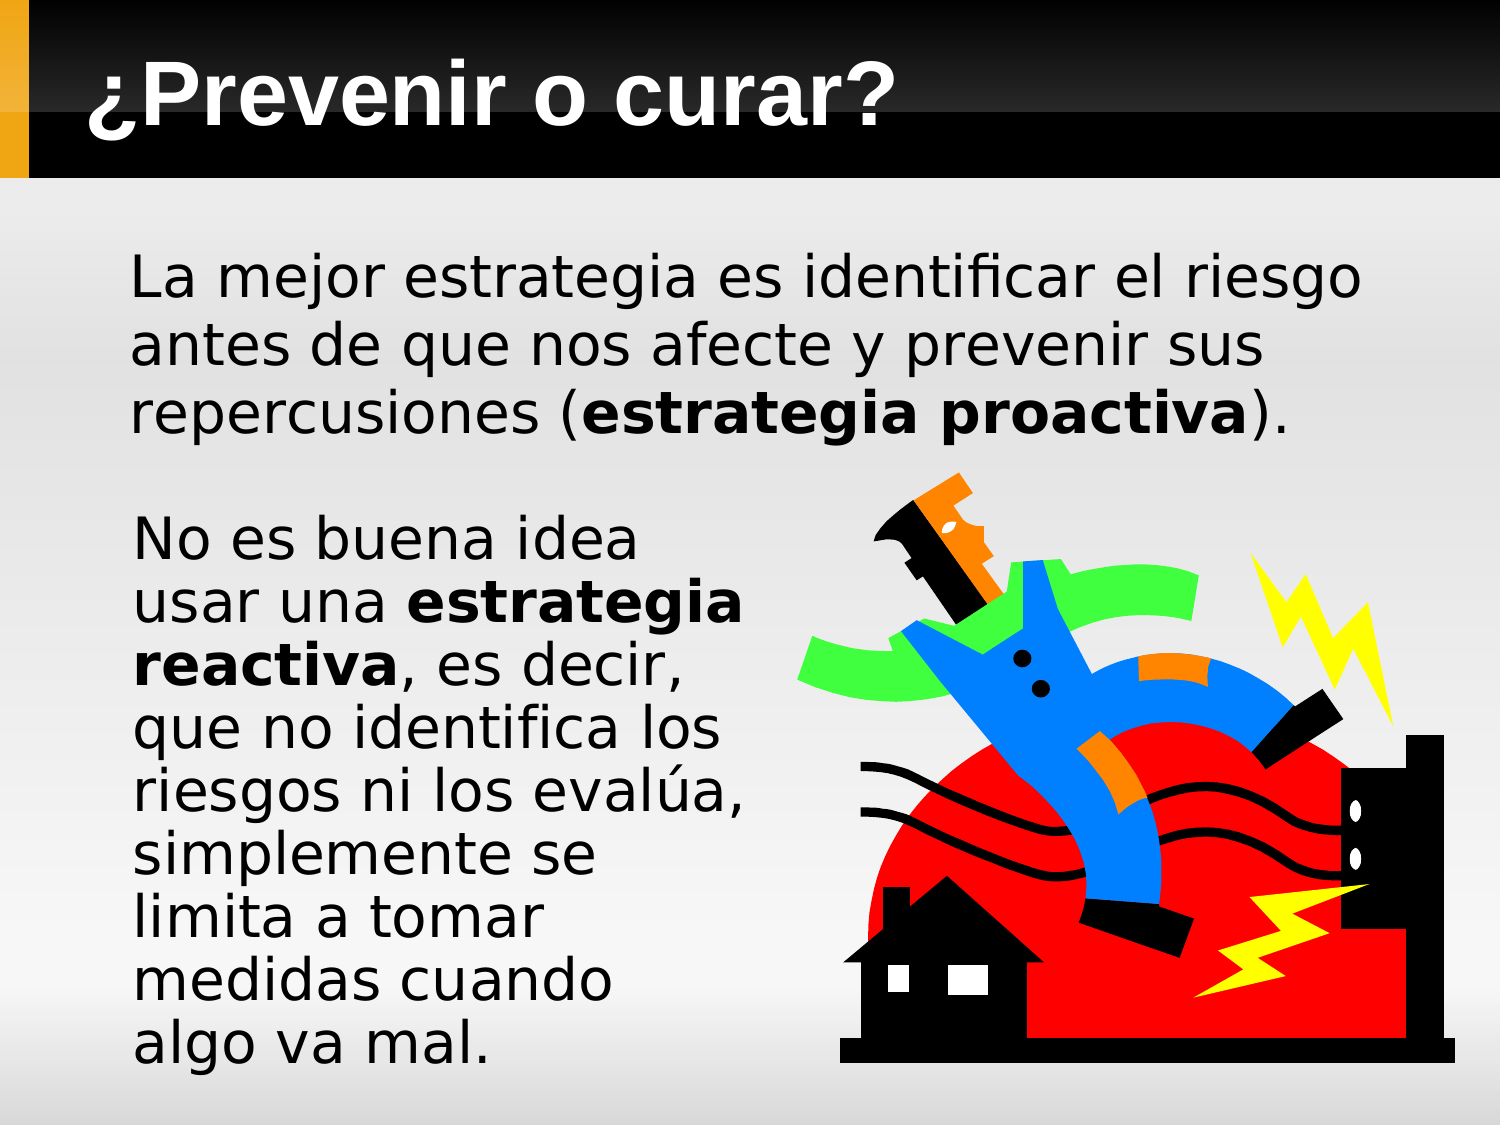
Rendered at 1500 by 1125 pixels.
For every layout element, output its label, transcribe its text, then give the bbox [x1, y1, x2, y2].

text_box No es buena idea usar una estrategia reactiva, es decir, que no identifica los riesgos ni los evalúa, simplemente se limita a tomar medidas cuando algo va mal. [118, 501, 768, 1089]
title ¿Prevenir o curar? [69, 0, 1420, 196]
picture [0, 0, 1500, 1125]
text_box La mejor estrategia es identificar el riesgo antes de que nos afecte y prevenir sus repercusiones (estrategia proactiva). [59, 236, 1447, 455]
